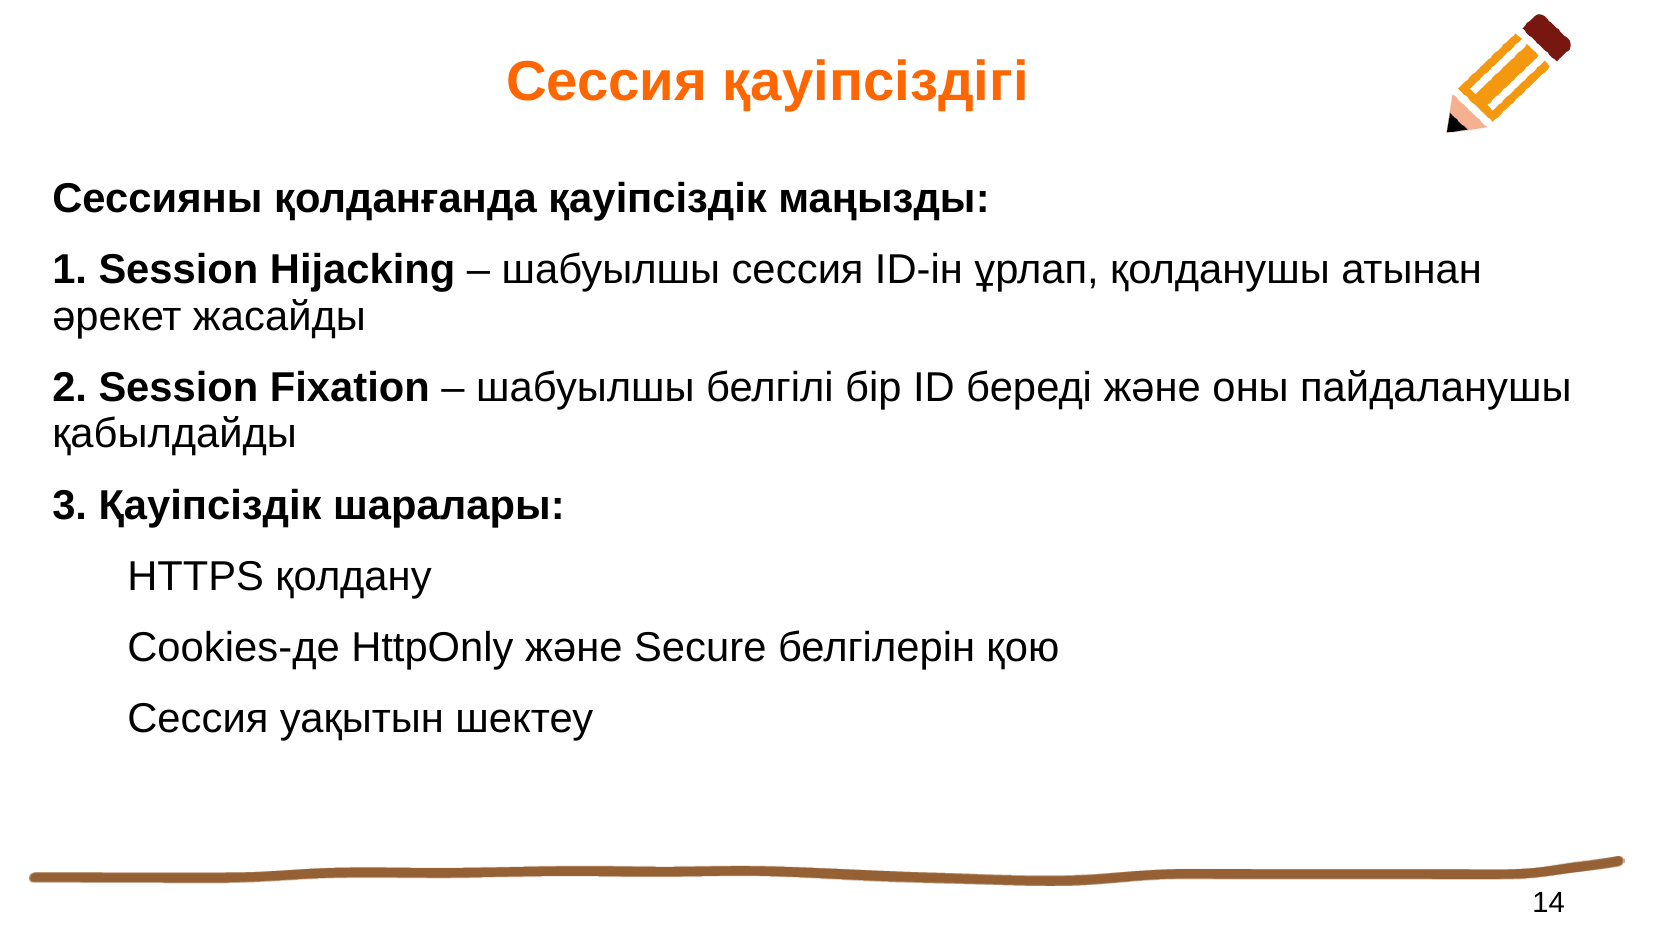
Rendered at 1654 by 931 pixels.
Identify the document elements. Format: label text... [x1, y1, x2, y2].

picture [1446, 14, 1571, 133]
picture [29, 856, 1625, 886]
text_box Сессияны қолданғанда қауіпсіздік маңызды: 1. Session Hijacking – шабуылшы сессия ID-ін ұрлап, қолданушы атынан әрекет жасайды 2. Session Fixation – шабуылшы белгілі бір ID береді және оны пайдаланушы қабылдайды 3. Қауіпсіздік шаралары: HTTPS қолдану Cookies-де HttpOnly және Secure белгілерін қою Сессия уақытын шектеу [37, 167, 1613, 805]
title Сессия қауіпсіздігі [88, 29, 1447, 133]
